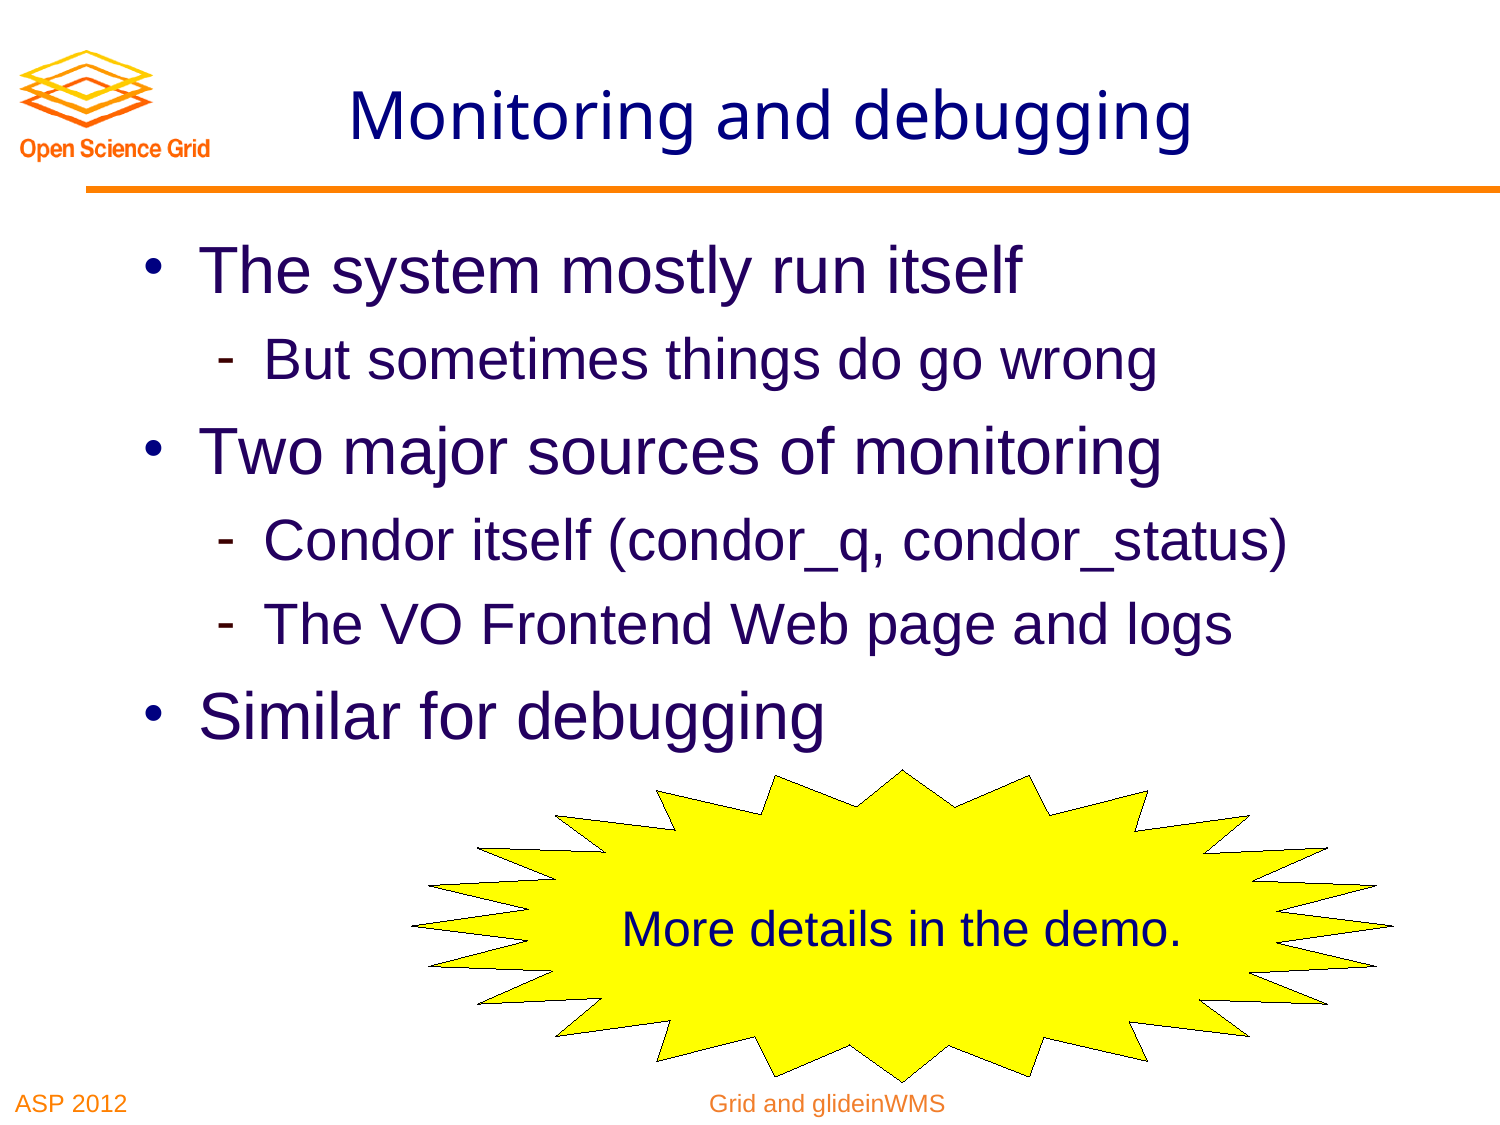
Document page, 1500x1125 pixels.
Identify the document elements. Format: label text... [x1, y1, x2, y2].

picture [0, 27, 201, 179]
title Monitoring and debugging [201, 18, 1342, 207]
text_box More details in the demo. [411, 769, 1394, 1083]
list The system mostly run itself But sometimes things do go wrong Two major sources of monitoring Condor itself (condor_q, condor_status) The VO Frontend Web page and logs Similar for debugging [127, 218, 1403, 962]
